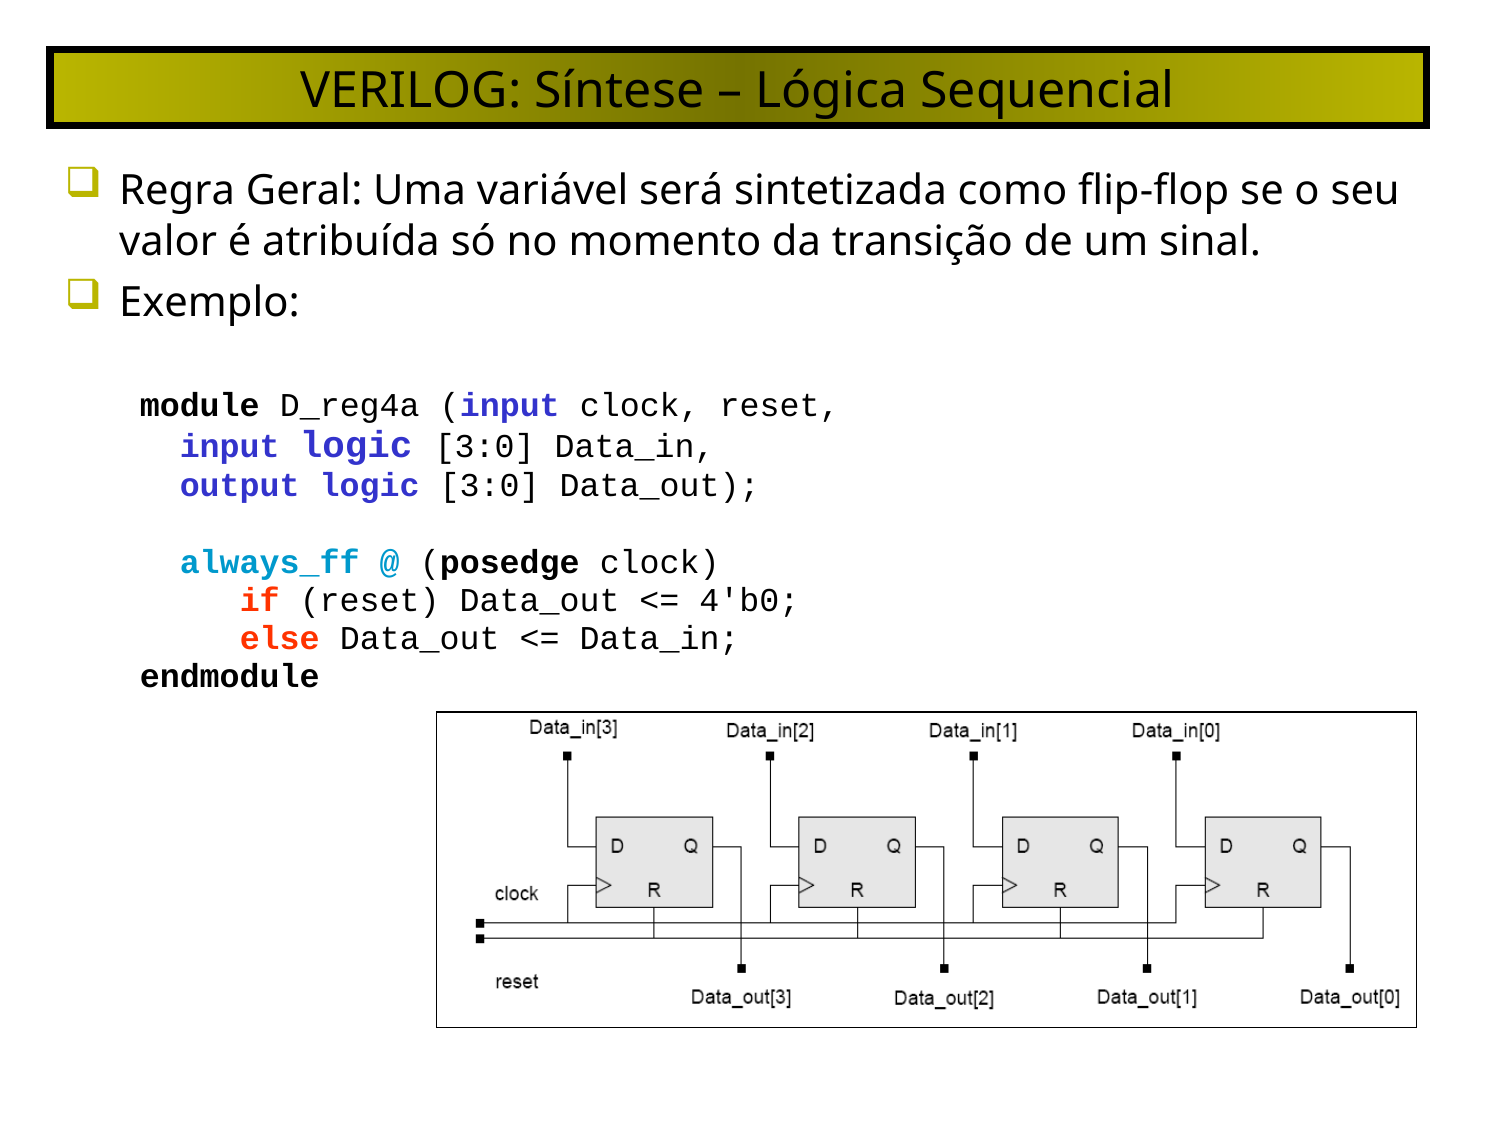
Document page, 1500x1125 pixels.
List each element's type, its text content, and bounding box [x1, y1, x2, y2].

picture [437, 712, 1417, 1028]
list Regra Geral: Uma variável será sintetizada como flip-flop se o seu valor é atribuída só no momento da transição de um sinal. Exemplo: [49, 124, 1427, 376]
text_box module D_reg4a (input clock, reset, input logic [3:0] Data_in, output logic [3:0] Data_out); always_ff @ (posedge clock)‏ if (reset) Data_out <= 4'b0; else Data_out <= Data_in; endmodule [50, 384, 1211, 735]
title VERILOG: Síntese – Lógica Sequencial [49, 49, 1427, 124]
